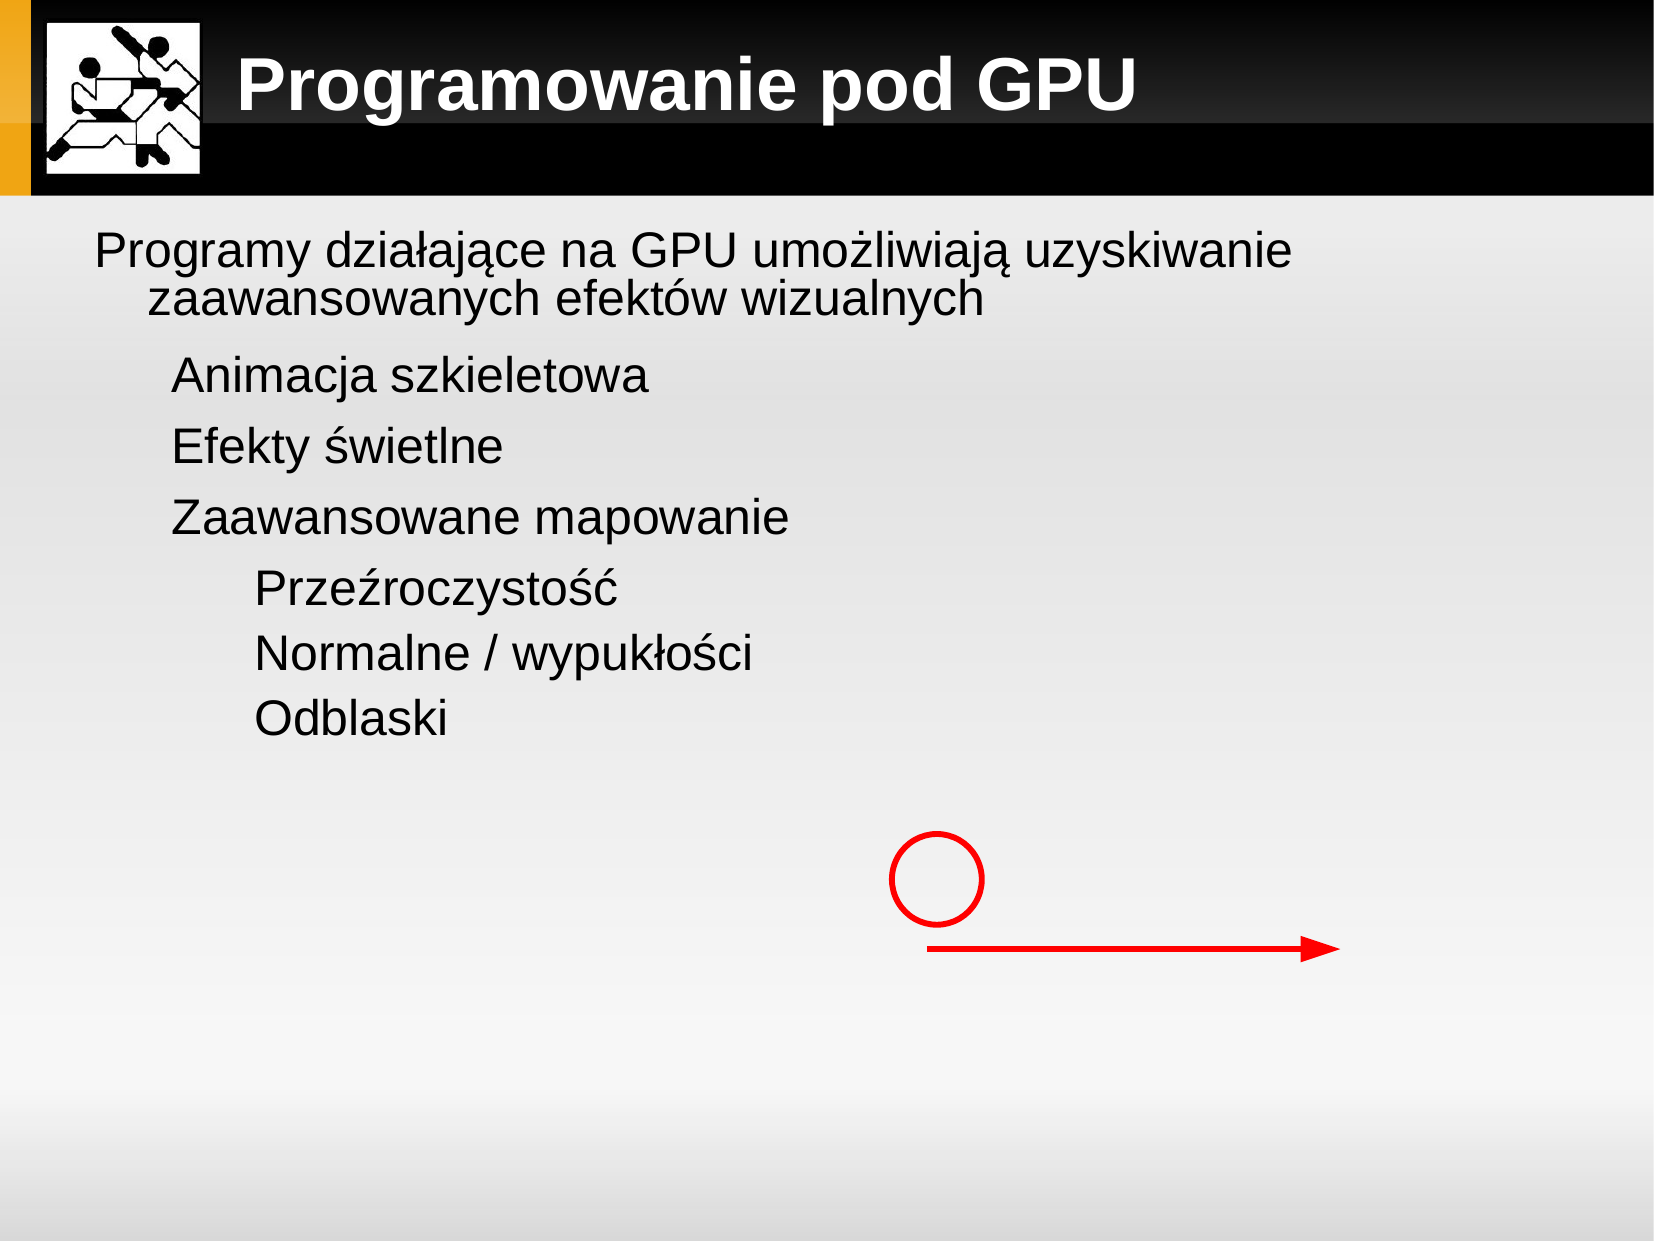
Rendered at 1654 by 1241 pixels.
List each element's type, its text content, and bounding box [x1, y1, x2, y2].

picture [0, 0, 1654, 1241]
title Programowanie pod GPU [236, 0, 1594, 178]
list Programy działające na GPU umożliwiają uzyskiwanie zaawansowanych efektów wizualnych Animacja szkieletowa Efekty świetlne Zaawansowane mapowanie Przeźroczystość Normalne / wypukłości Odblaski [77, 229, 1565, 1211]
